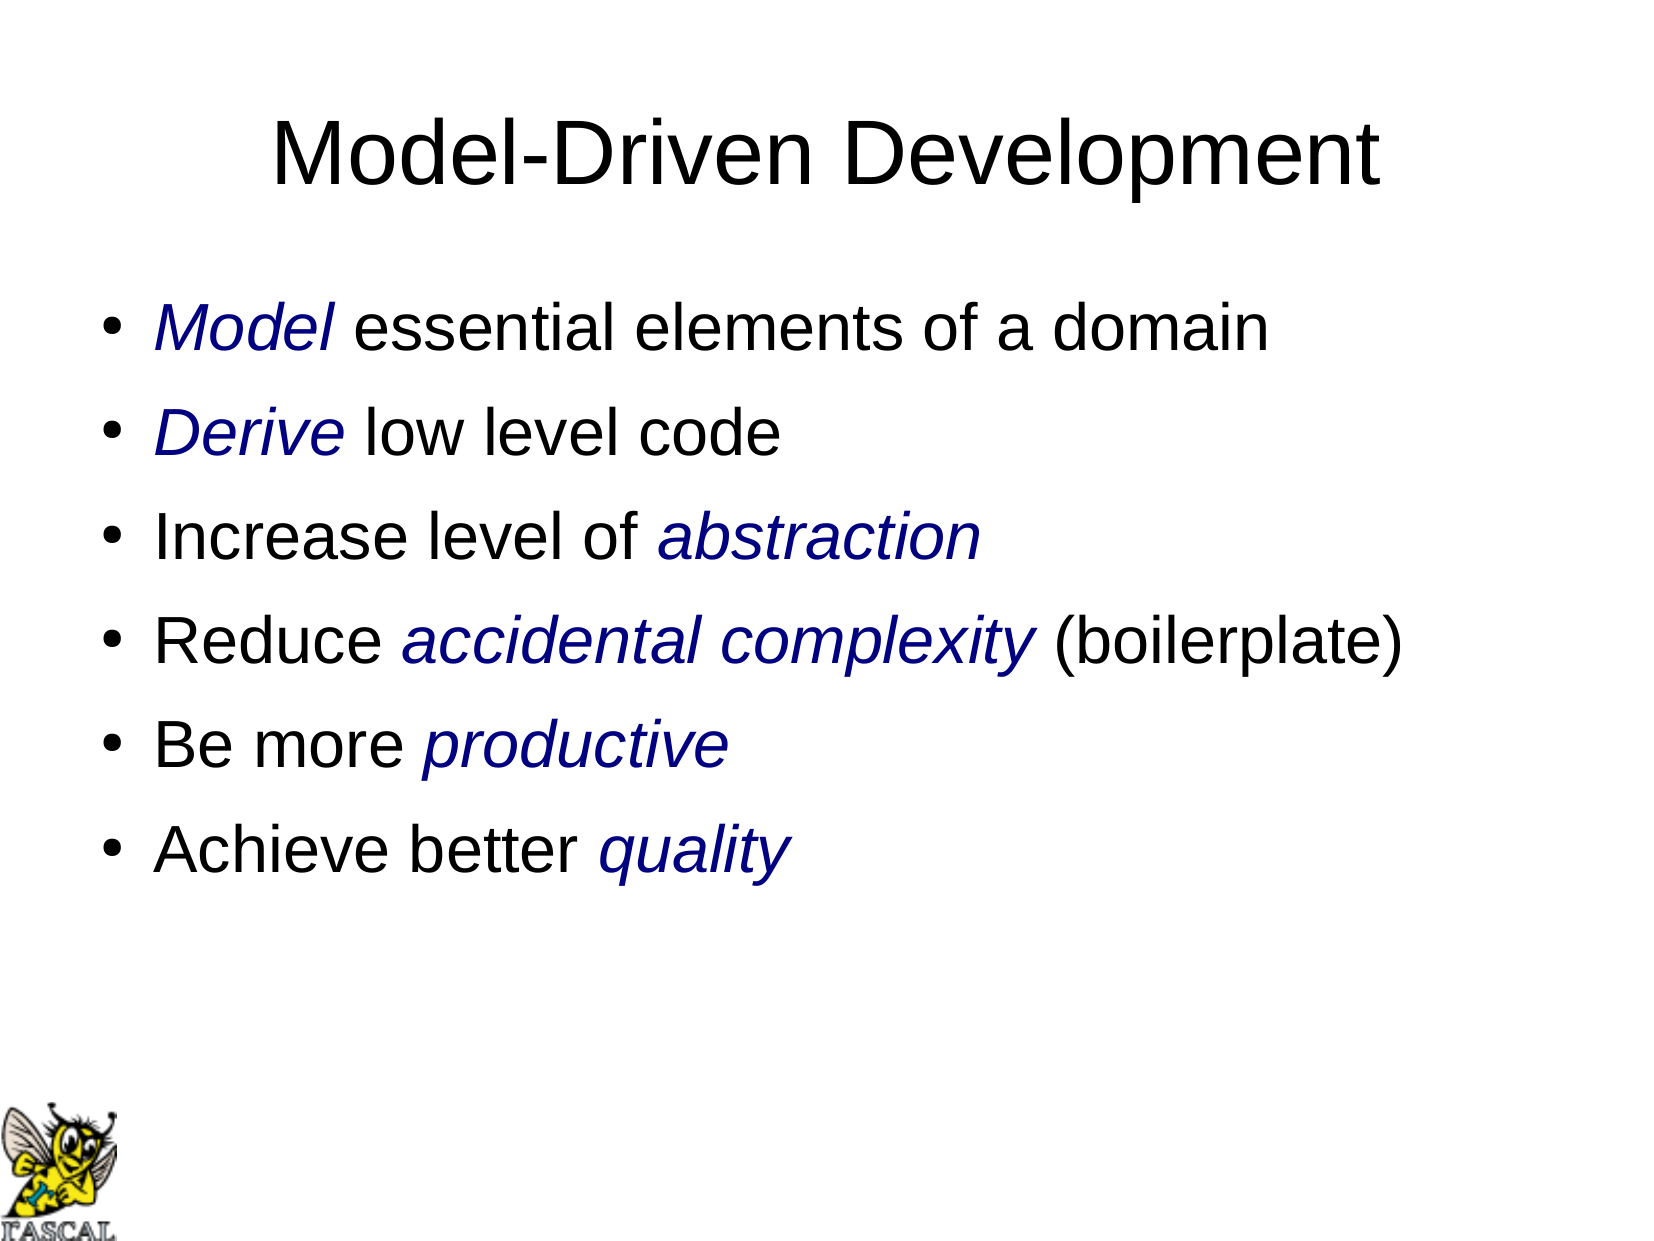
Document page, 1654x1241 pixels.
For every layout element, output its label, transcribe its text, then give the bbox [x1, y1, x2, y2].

list Model essential elements of a domain Derive low level code Increase level of abstraction Reduce accidental complexity (boilerplate) Be more productive Achieve better quality [82, 290, 1571, 1109]
picture [0, 1102, 117, 1241]
title Model-Driven Development [82, 56, 1571, 250]
